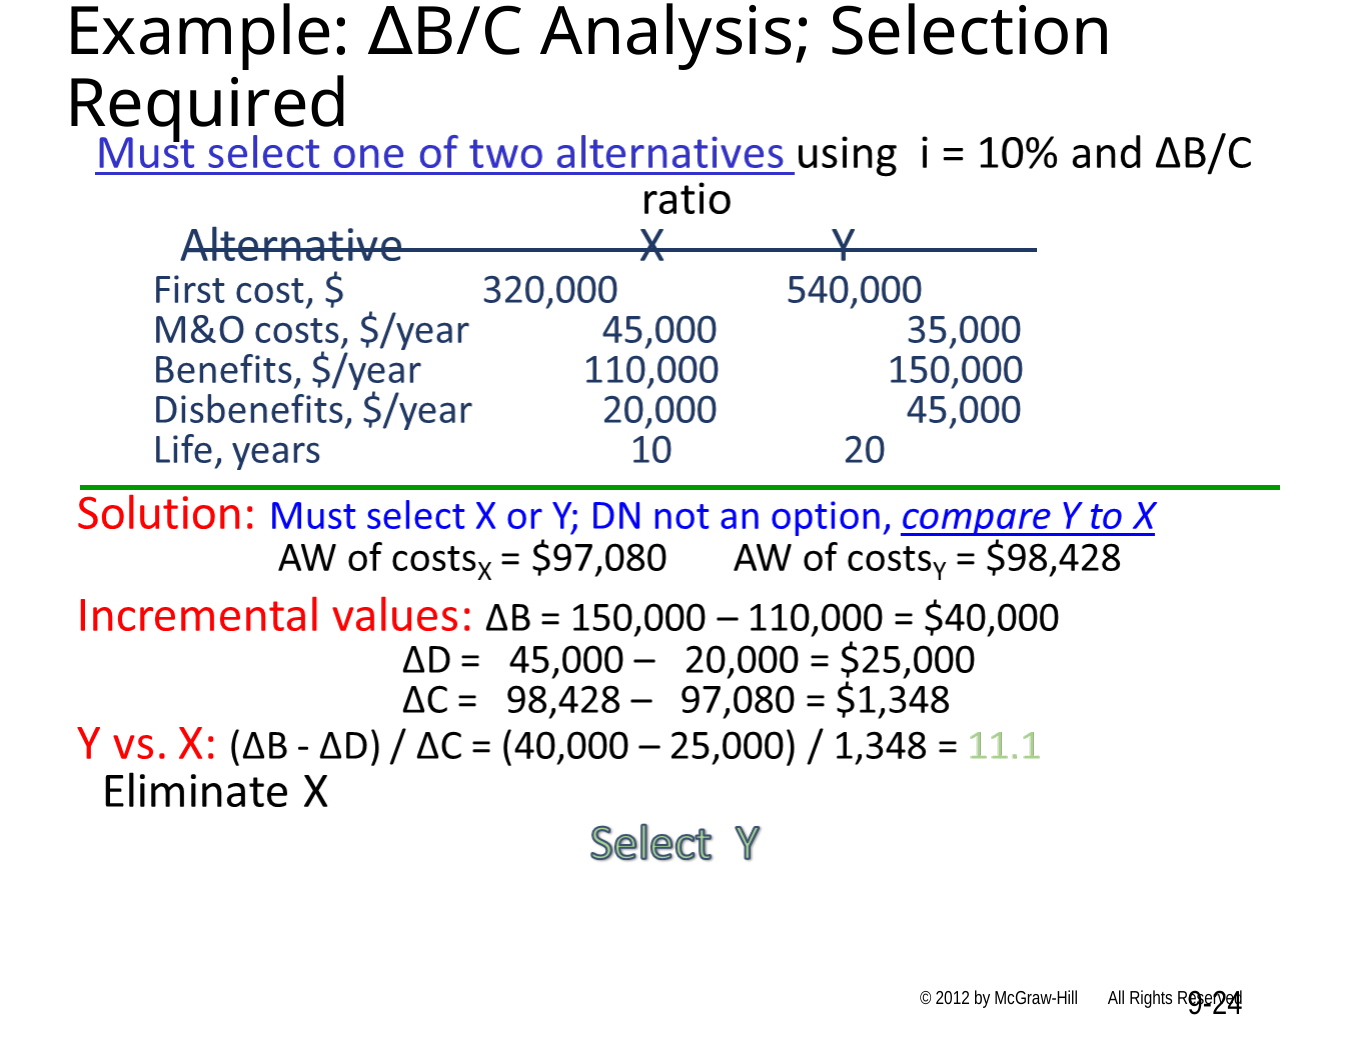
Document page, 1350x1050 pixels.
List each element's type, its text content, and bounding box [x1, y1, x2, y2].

picture [46, 108, 1292, 964]
text_box 9-<number> [953, 973, 1258, 1030]
text_box © 2012 by McGraw-Hill All Rights Reserved [900, 974, 953, 1019]
title Example: ∆B/C Analysis; Selection Required [49, 24, 1288, 108]
